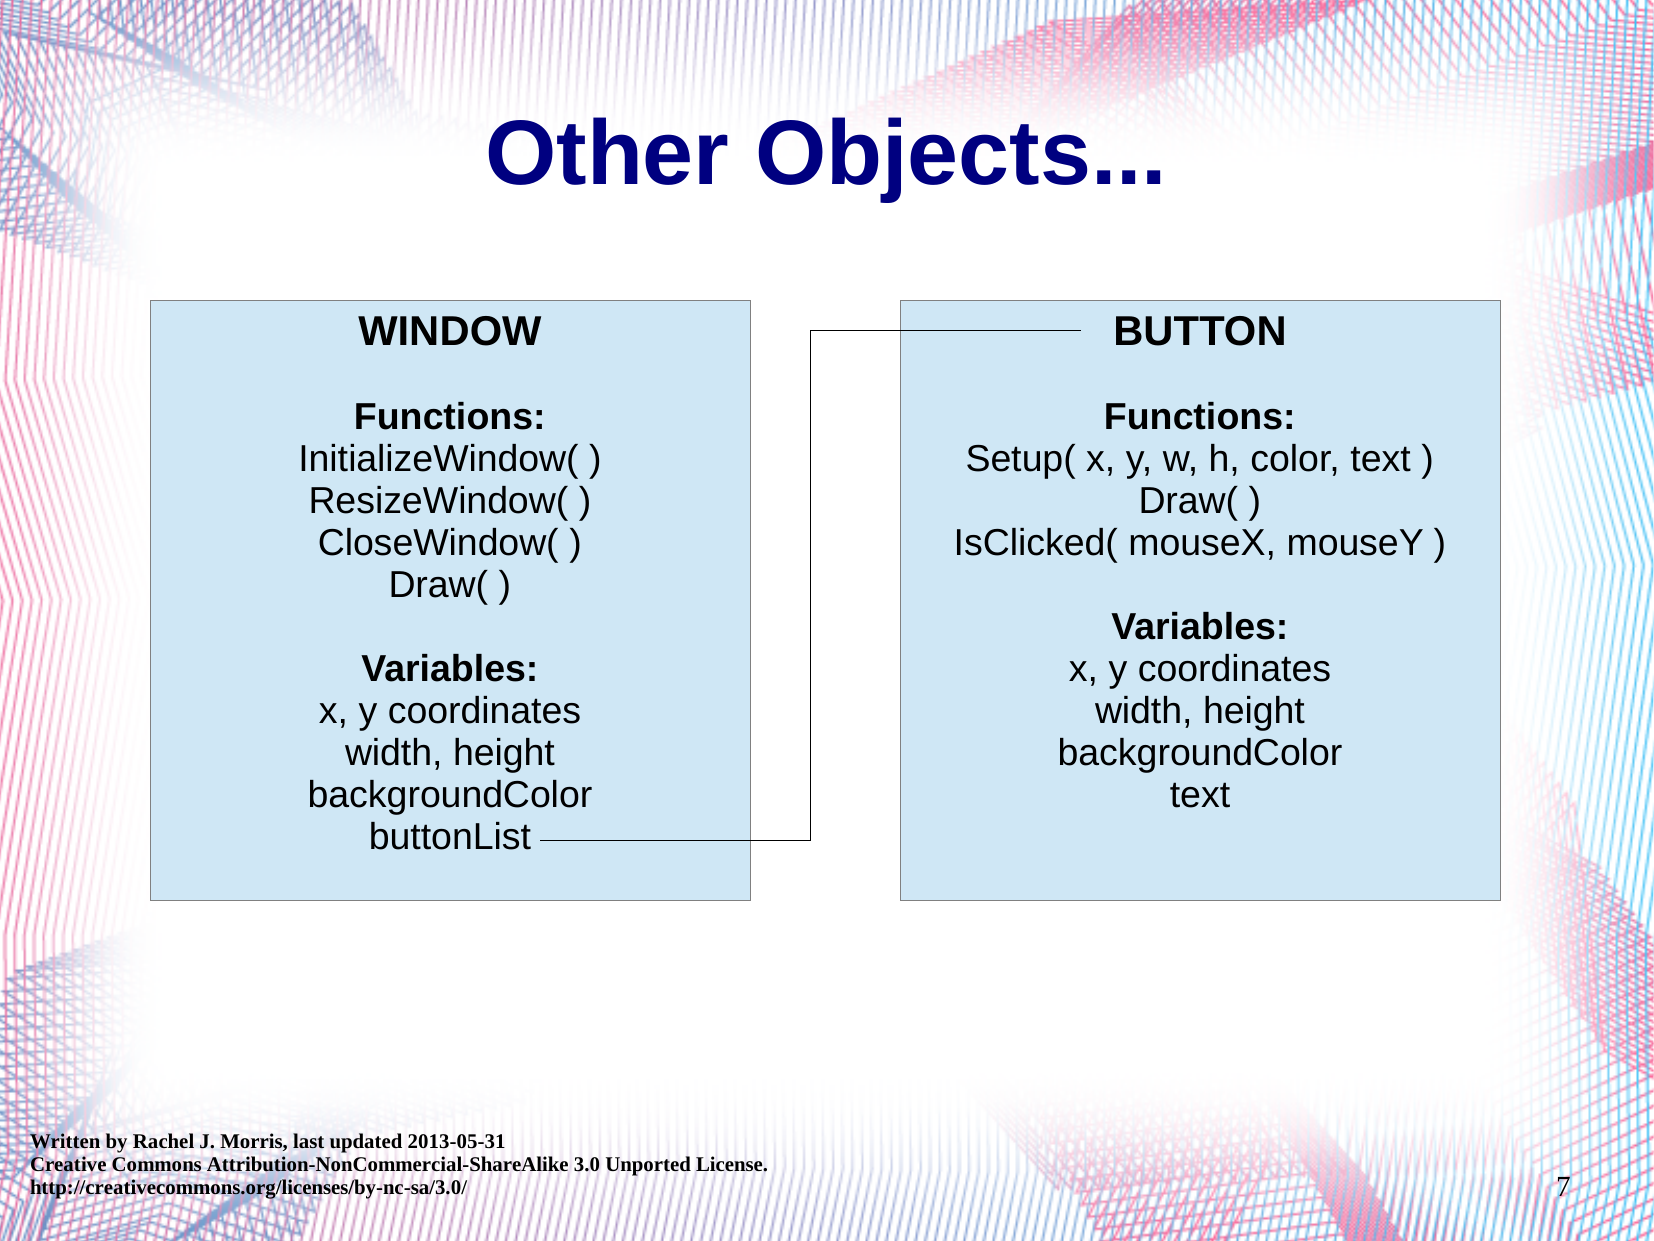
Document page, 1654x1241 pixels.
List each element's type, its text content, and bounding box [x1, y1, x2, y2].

text_box WINDOW Functions: InitializeWindow( ) ResizeWindow( ) CloseWindow( ) Draw( ) Variables: x, y coordinates width, height backgroundColor buttonList [150, 300, 751, 901]
picture [0, 0, 1654, 1241]
title Other Objects... [82, 49, 1571, 257]
text_box BUTTON Functions: Setup( x, y, w, h, color, text ) Draw( ) IsClicked( mouseX, mouseY ) Variables: x, y coordinates width, height backgroundColor text [900, 300, 1501, 901]
